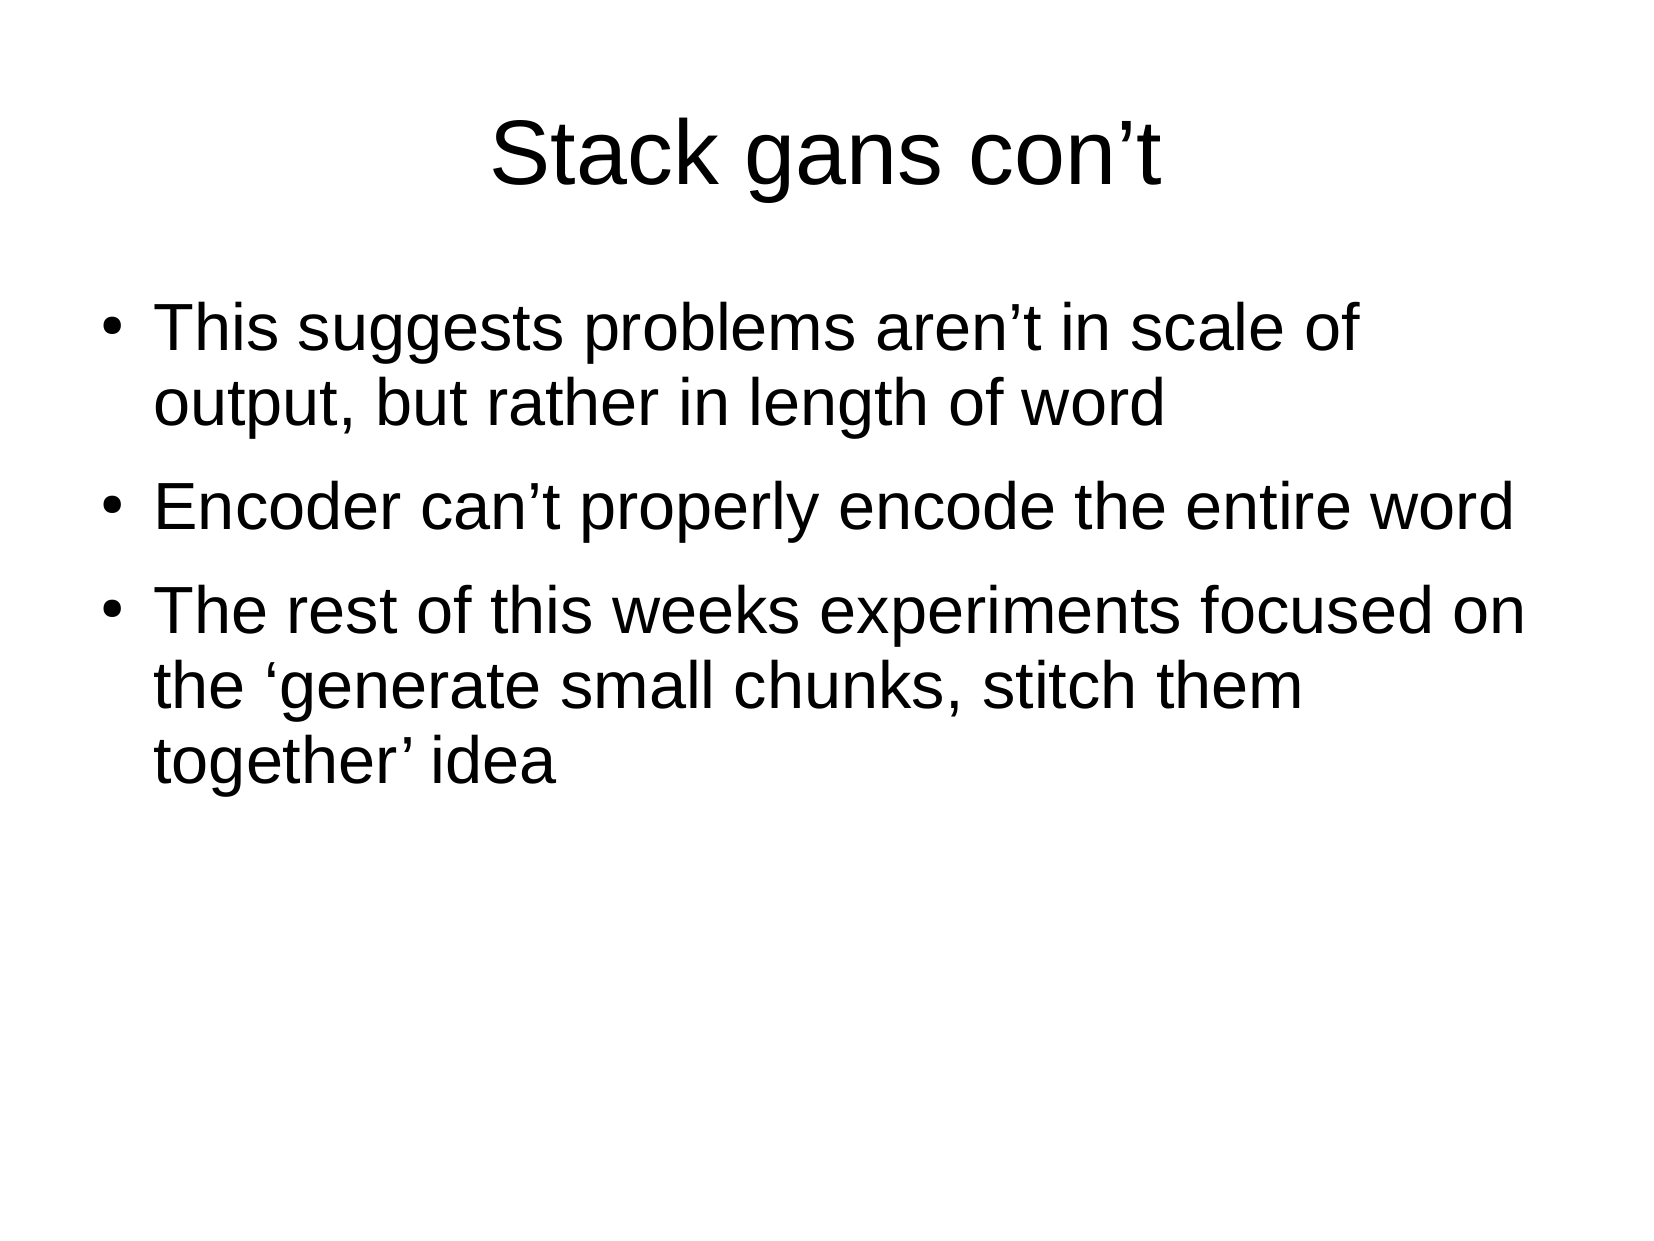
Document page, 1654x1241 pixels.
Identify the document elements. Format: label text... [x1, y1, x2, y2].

title Stack gans con’t [82, 49, 1571, 257]
list This suggests problems aren’t in scale of output, but rather in length of word Encoder can’t properly encode the entire word The rest of this weeks experiments focused on the ‘generate small chunks, stitch them together’ idea [82, 290, 1571, 1010]
